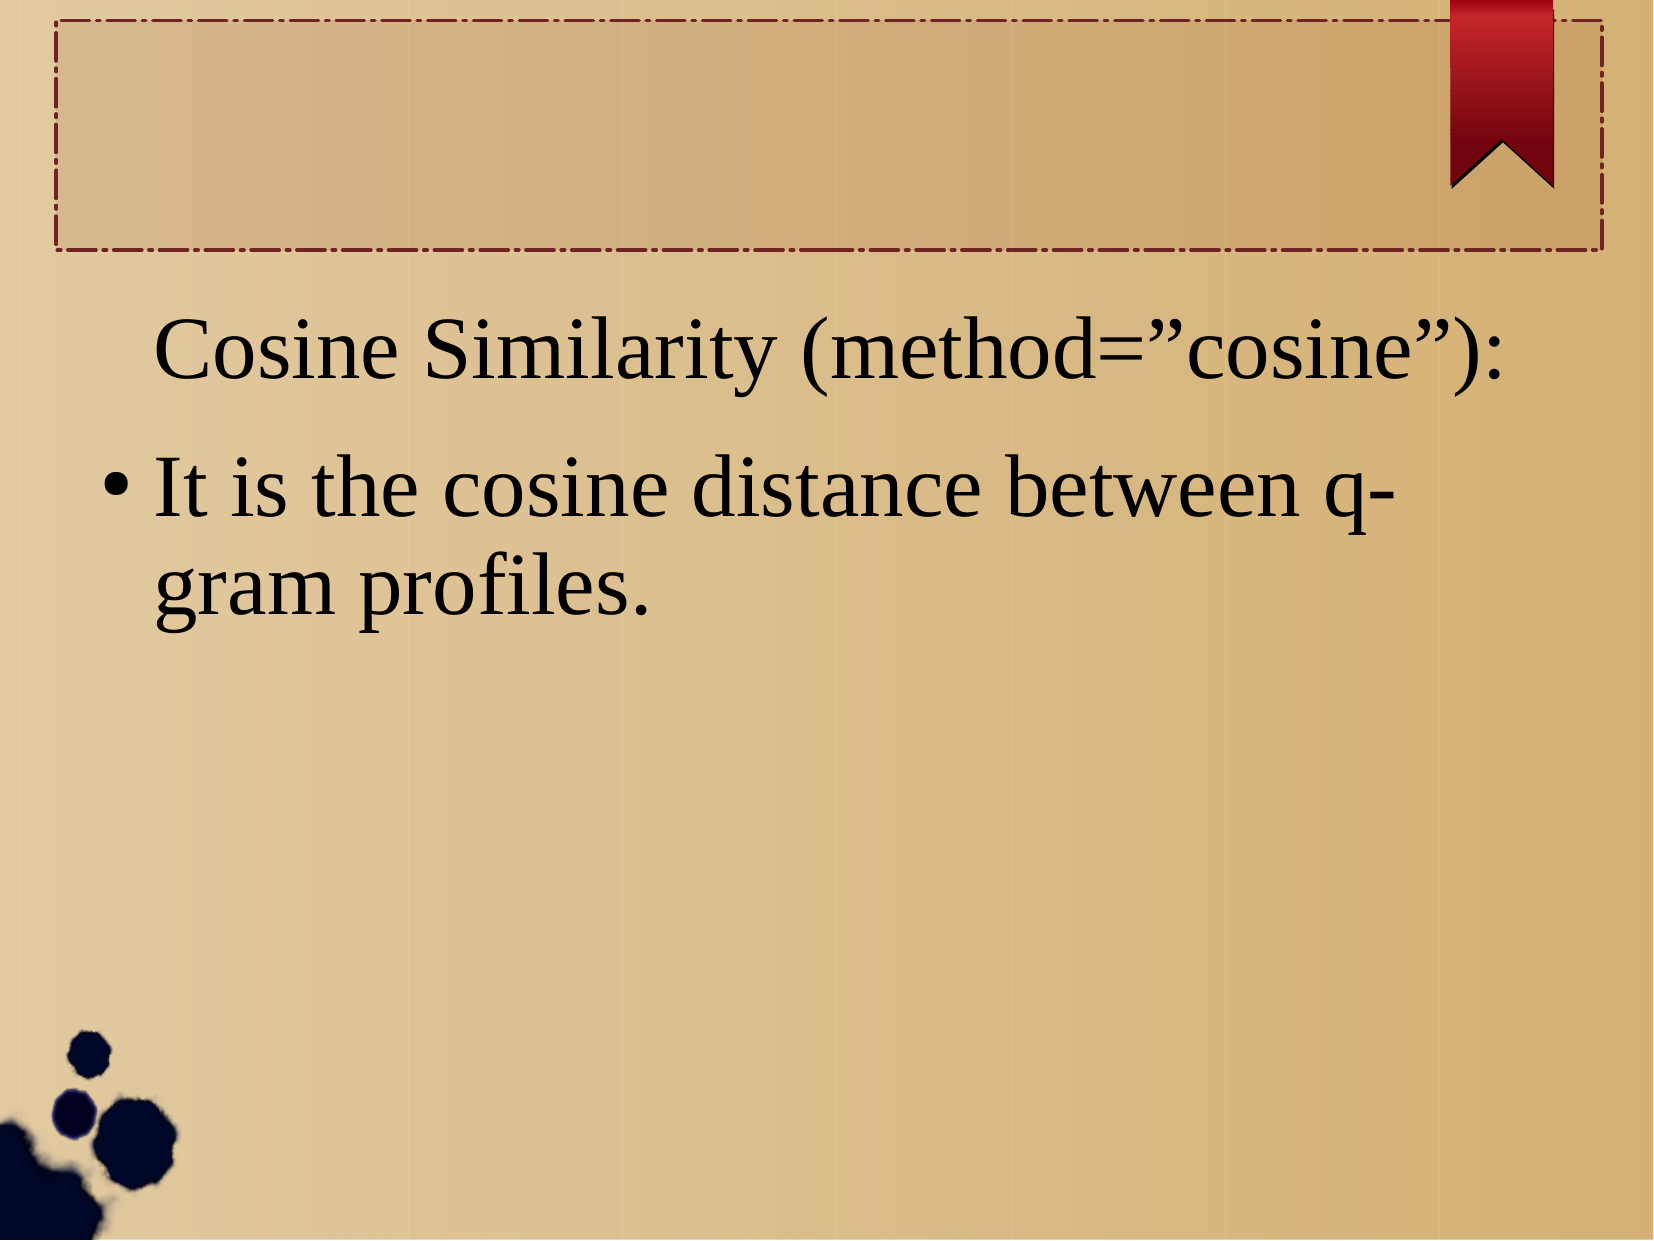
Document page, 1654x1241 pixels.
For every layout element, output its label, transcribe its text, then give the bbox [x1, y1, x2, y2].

list Cosine Similarity (method=”cosine”): It is the cosine distance between q-gram profiles. [82, 299, 1571, 1019]
